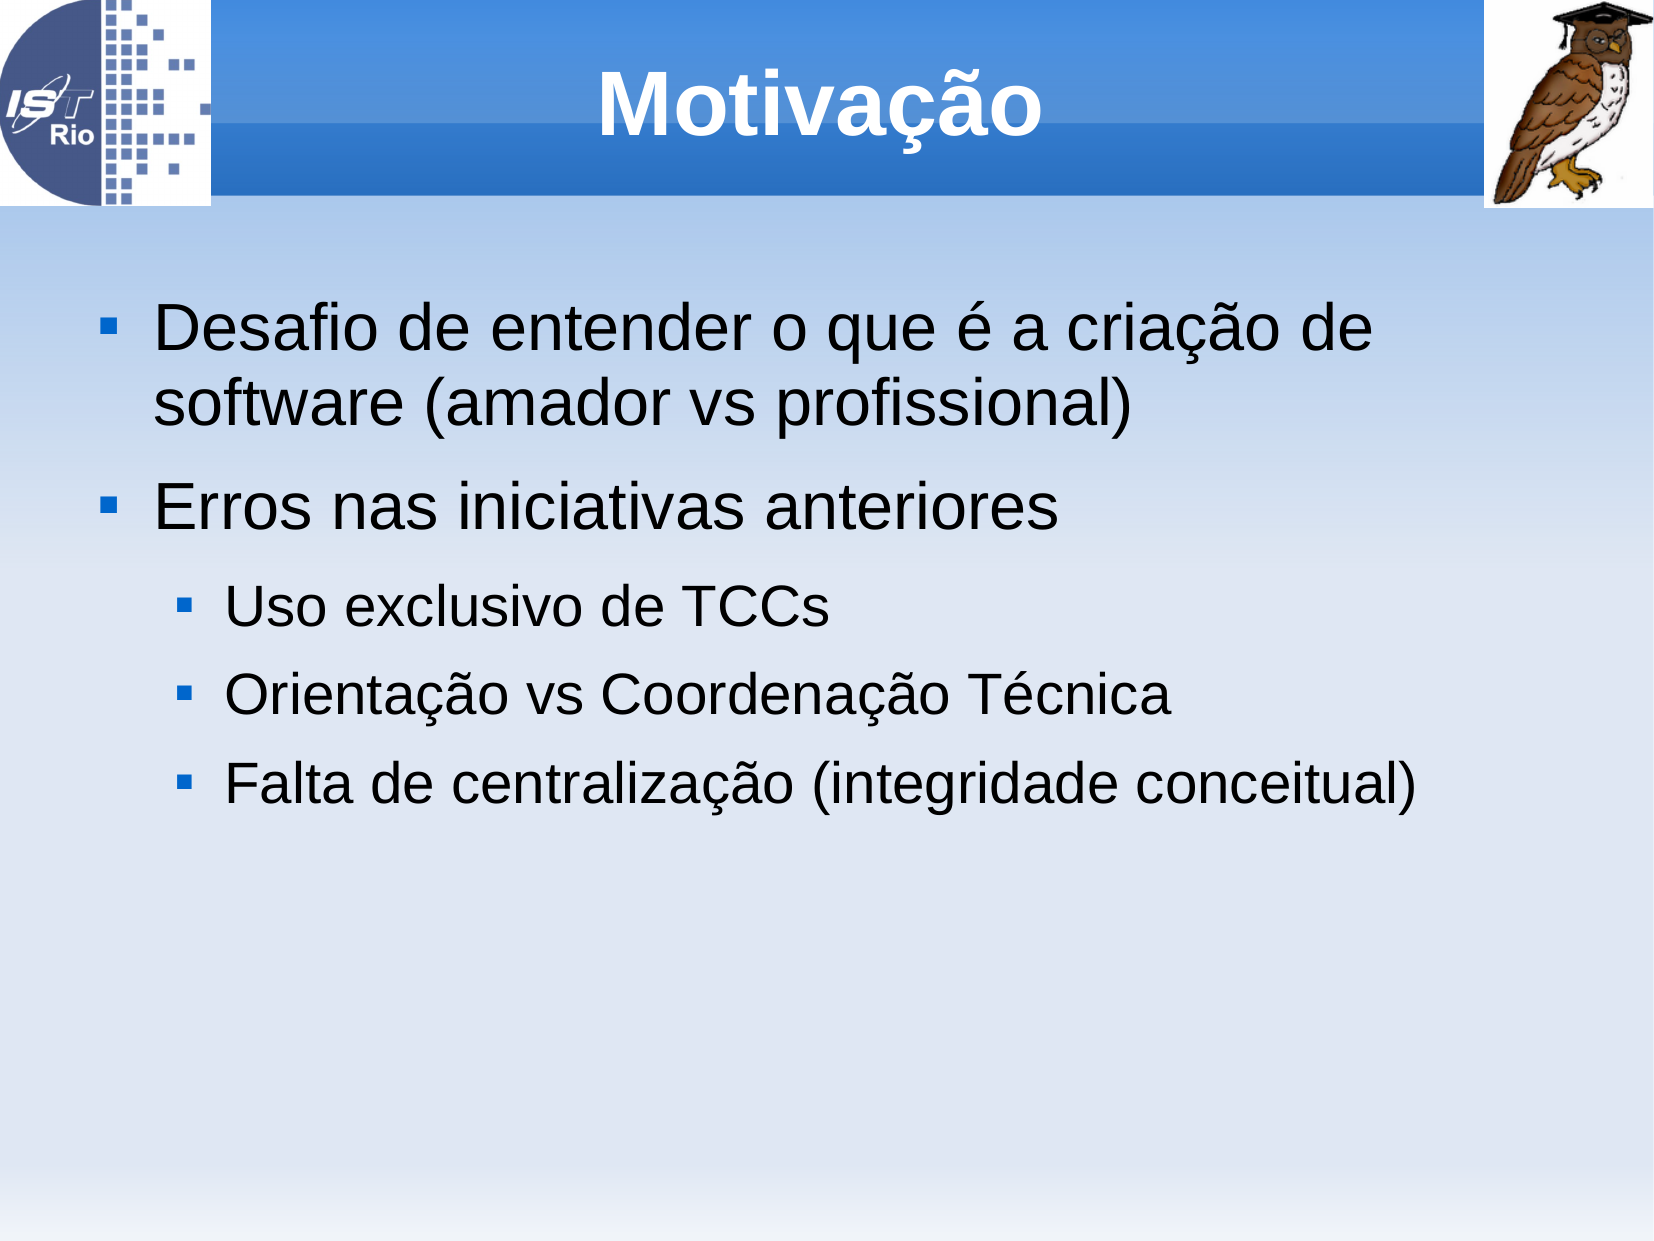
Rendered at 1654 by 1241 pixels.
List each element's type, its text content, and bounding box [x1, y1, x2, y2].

list Desafio de entender o que é a criação de software (amador vs profissional) Erros nas iniciativas anteriores Uso exclusivo de TCCs Orientação vs Coordenação Técnica Falta de centralização (integridade conceitual) [82, 290, 1571, 1094]
picture [0, 0, 1654, 1241]
title Motivação [76, 7, 1565, 200]
